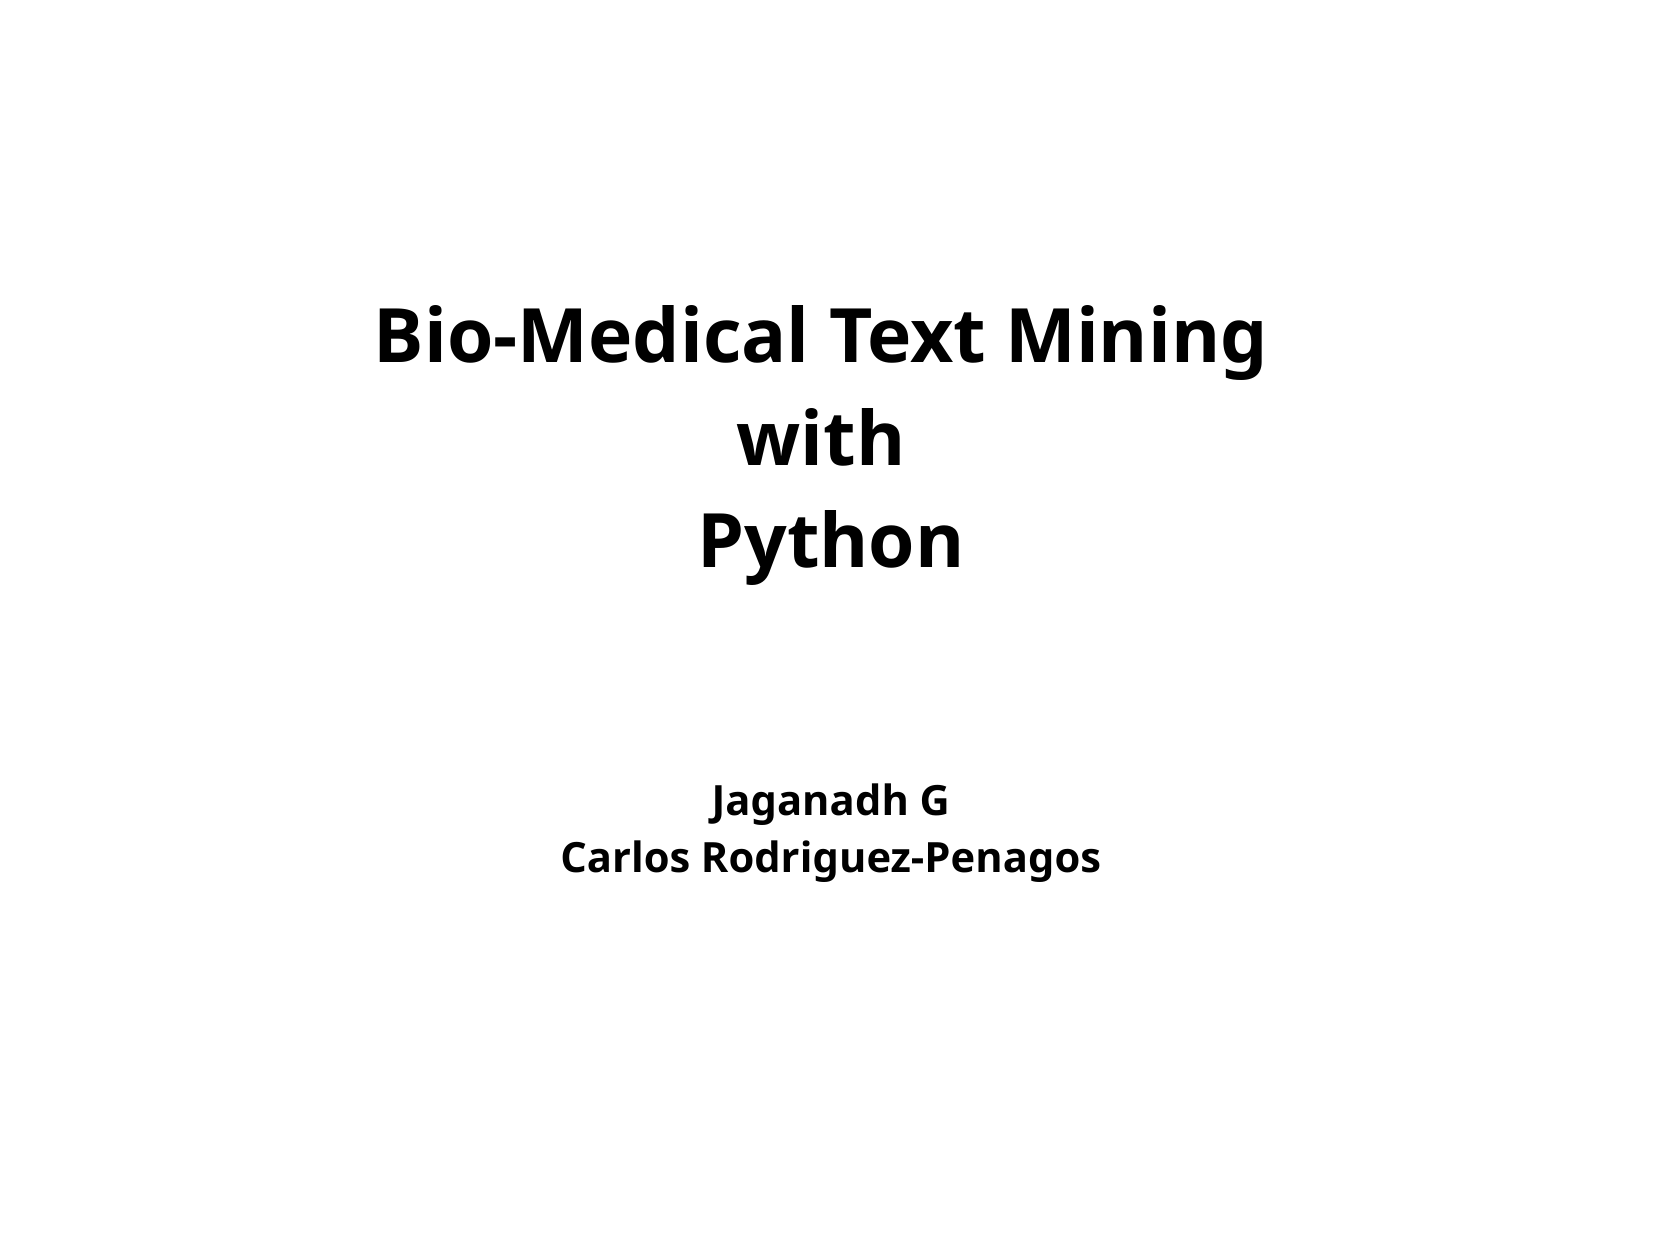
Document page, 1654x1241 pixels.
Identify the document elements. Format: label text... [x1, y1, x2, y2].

title Bio-Medical Text Mining with Python Jaganadh G Carlos Rodriguez-Penagos [86, 326, 1576, 841]
